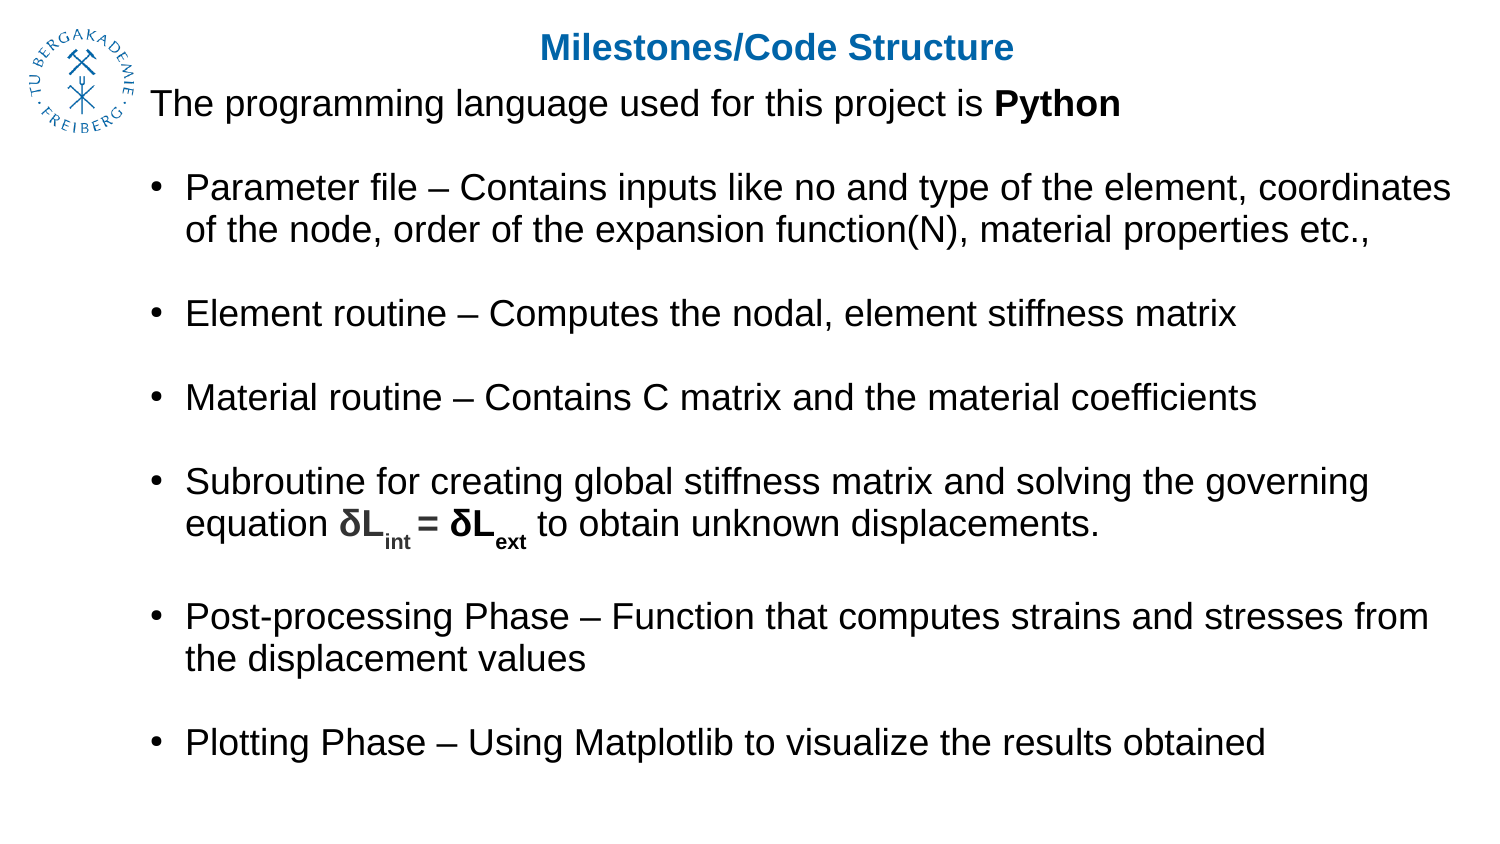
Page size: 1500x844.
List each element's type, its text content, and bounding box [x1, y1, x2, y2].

text_box The programming language used for this project is Python Parameter file – Contains inputs like no and type of the element, coordinates of the node, order of the expansion function(N), material properties etc., Element routine – Computes the nodal, element stiffness matrix Material routine – Contains C matrix and the material coefficients Subroutine for creating global stiffness matrix and solving the governing equation δLint = δLext to obtain unknown displacements. Post-processing Phase – Function that computes strains and stresses from the displacement values Plotting Phase – Using Matplotlib to visualize the results obtained [135, 75, 1500, 844]
text_box Milestones/Code Structure [525, 19, 1051, 75]
picture [29, 29, 134, 133]
